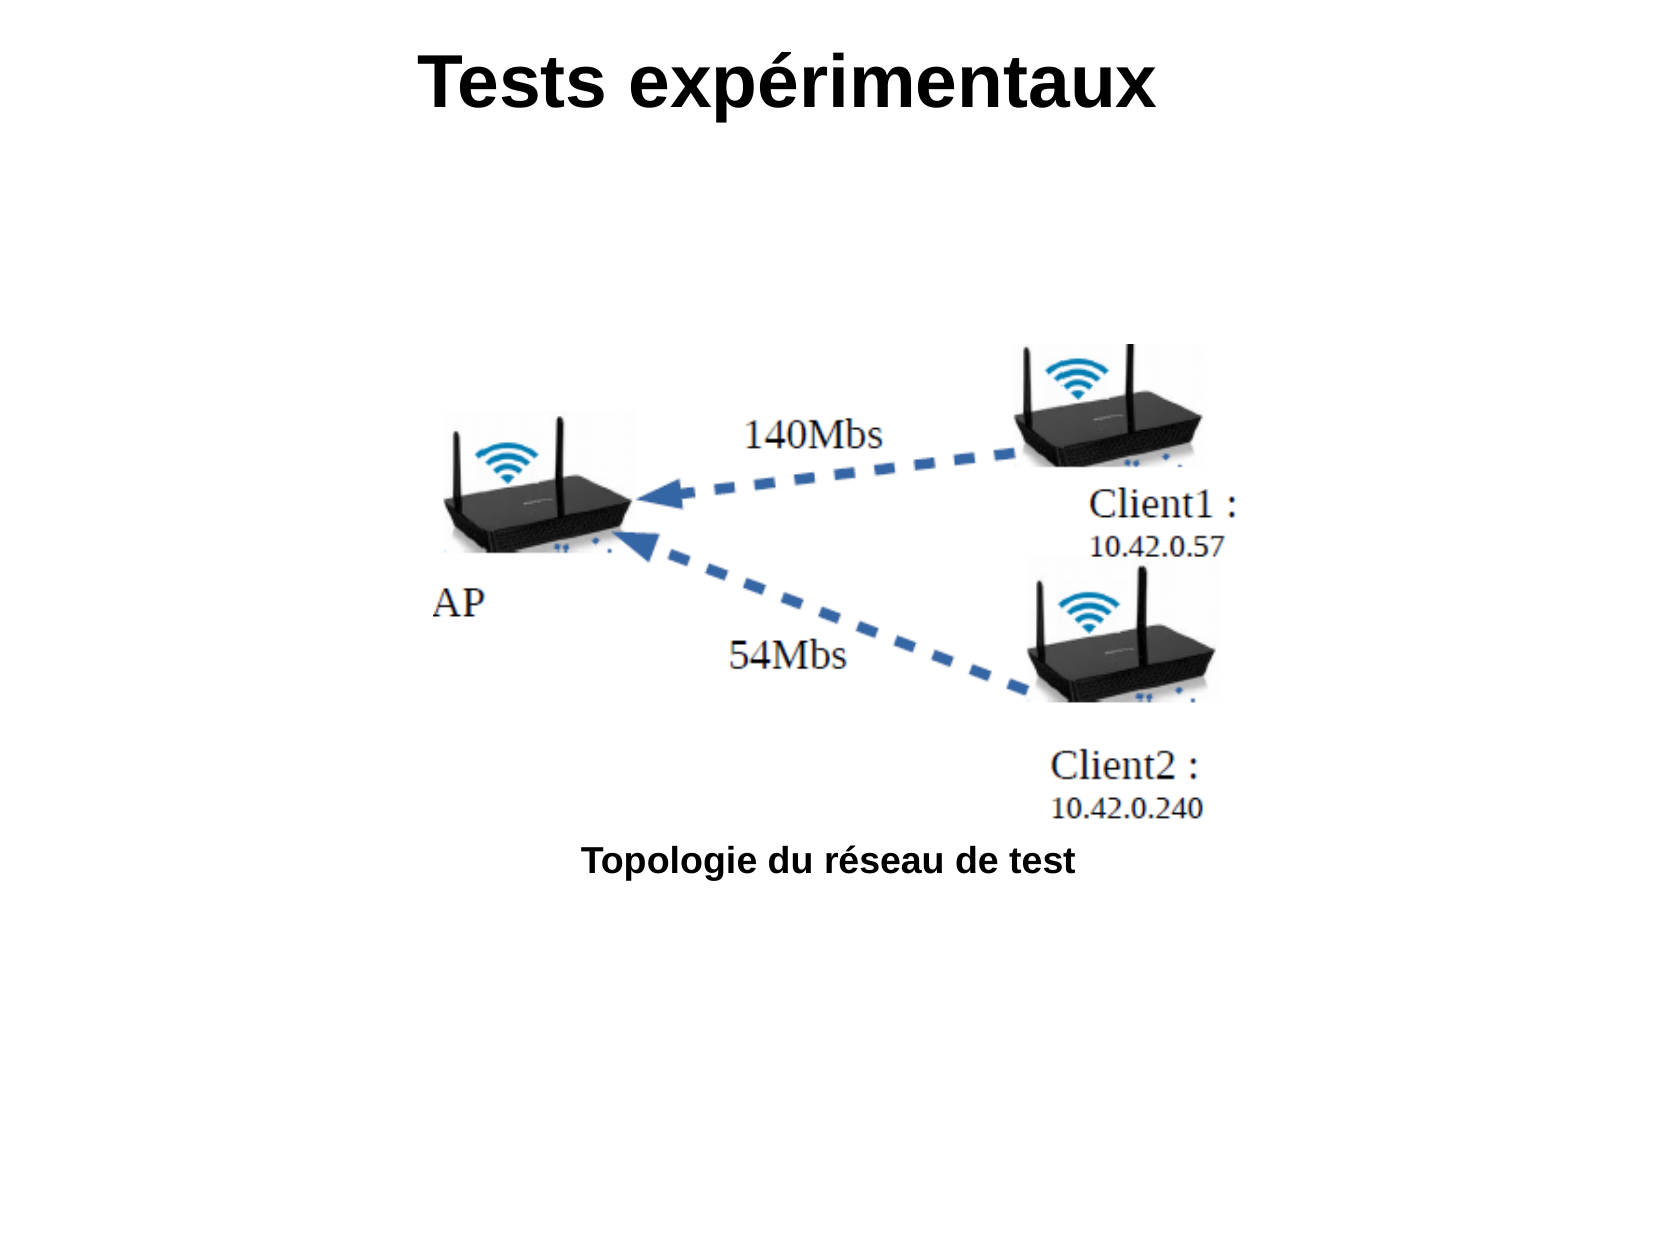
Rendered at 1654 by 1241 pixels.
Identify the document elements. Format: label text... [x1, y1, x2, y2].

title Tests expérimentaux [360, 15, 1216, 148]
list Topologie du réseau de test [510, 840, 1096, 886]
picture [433, 344, 1240, 828]
